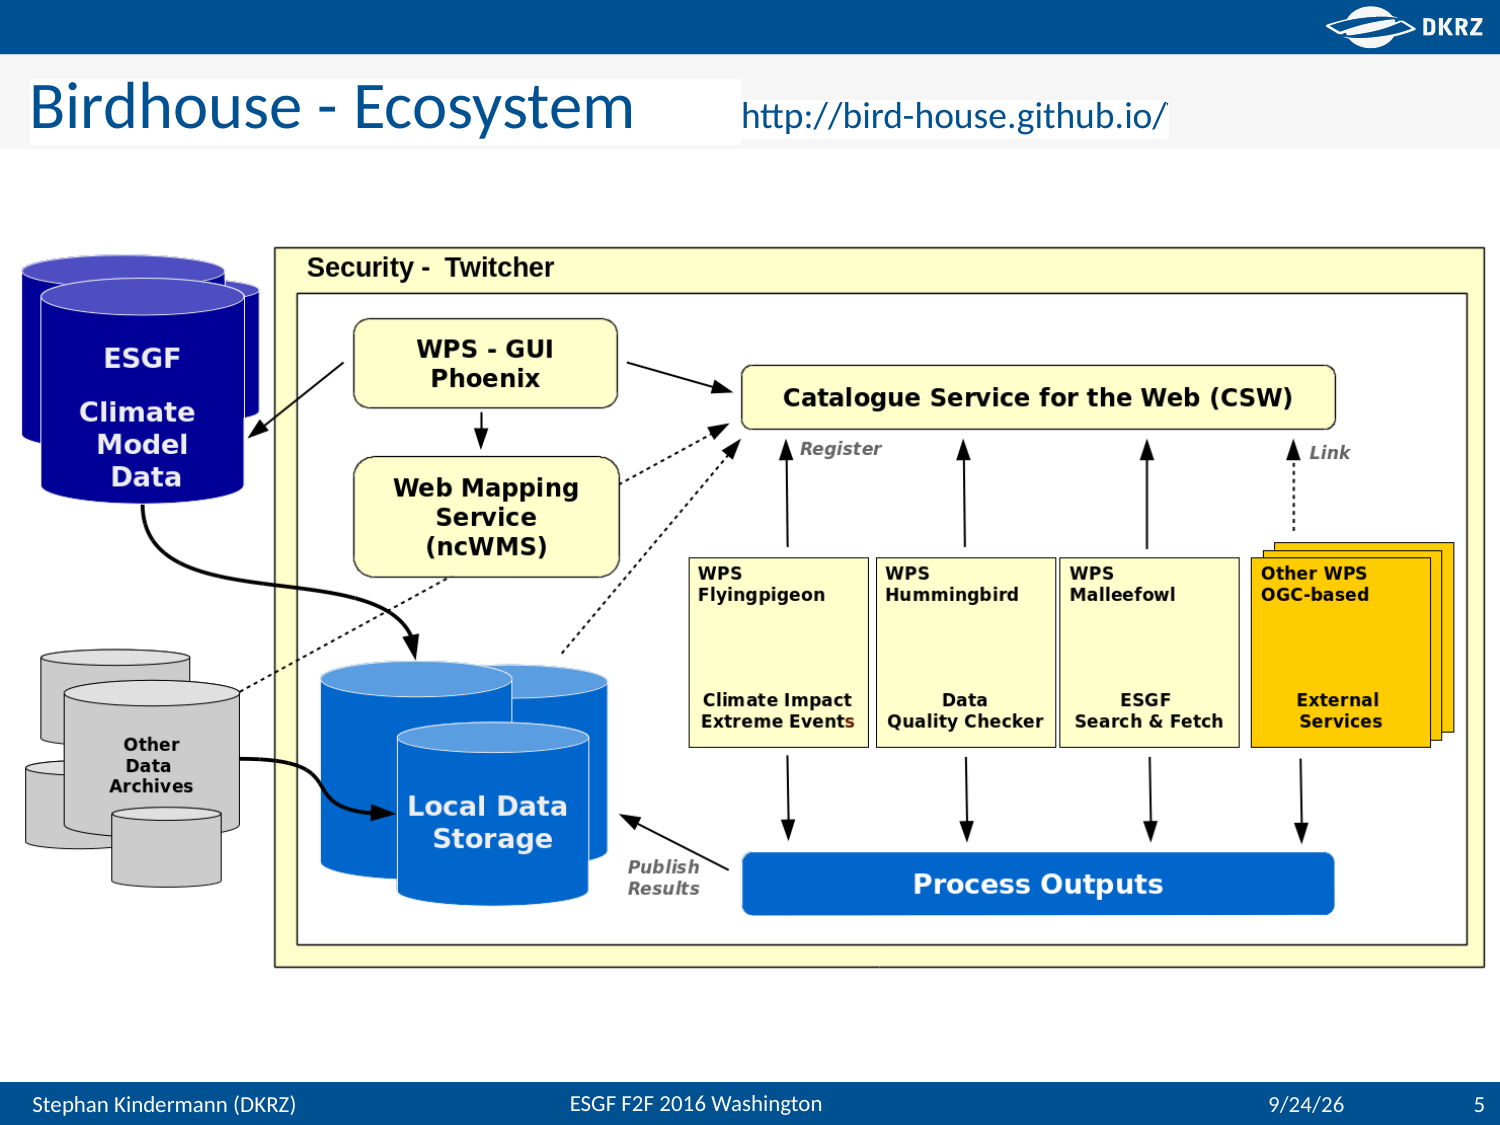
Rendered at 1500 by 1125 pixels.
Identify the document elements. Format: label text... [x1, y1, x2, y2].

title Birdhouse - Ecosystem http://bird-house.github.io/ [0, 54, 1500, 149]
slide_number <number> [1376, 1082, 1500, 1125]
picture [10, 224, 1500, 991]
slide_number 12/1/16 [1187, 1082, 1360, 1125]
